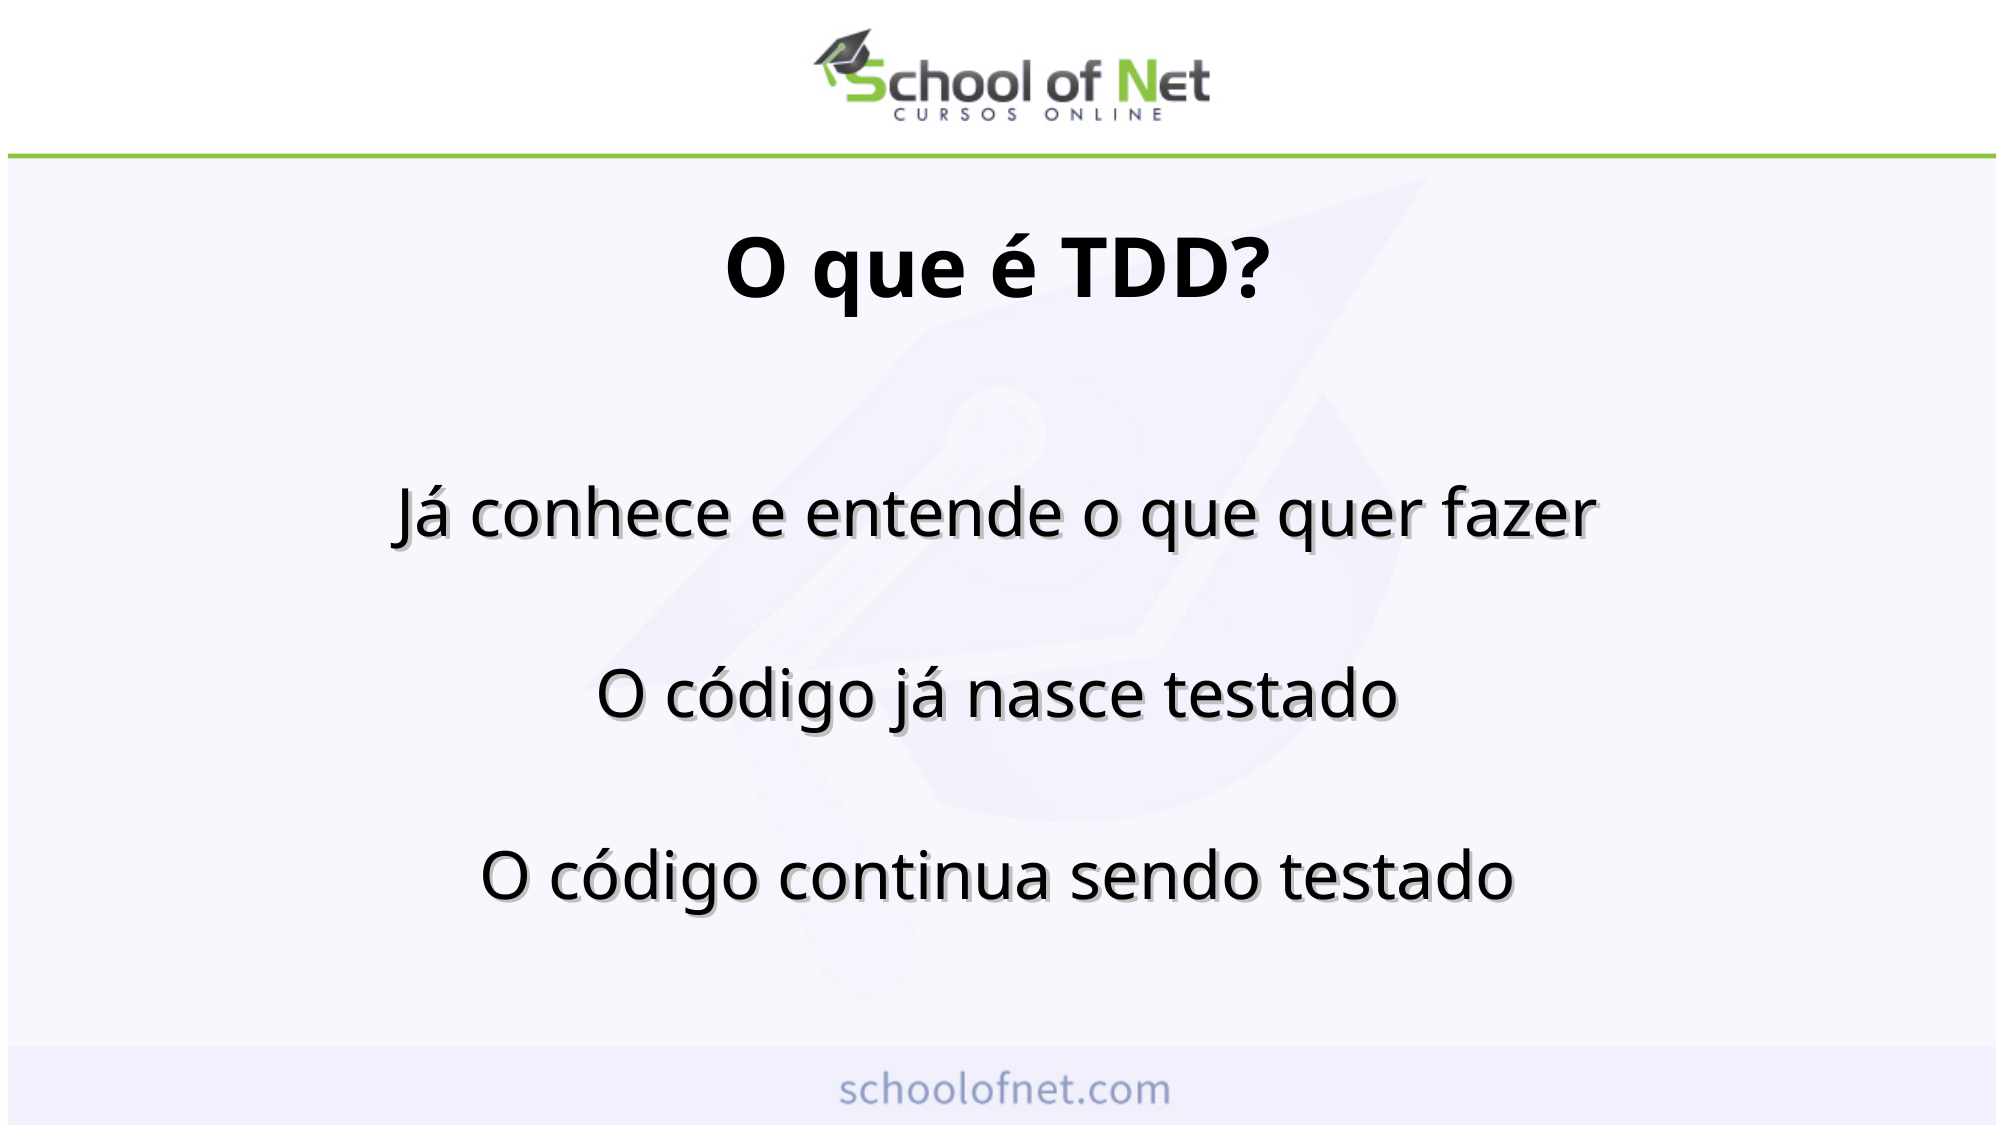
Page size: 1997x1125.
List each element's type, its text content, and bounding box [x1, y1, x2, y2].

picture [7, 5, 1997, 1125]
subtitle Já conhece e entende o que quer fazer O código já nasce testado O código continua sendo testado [99, 377, 1897, 1006]
title O que é TDD? [99, 171, 1897, 360]
